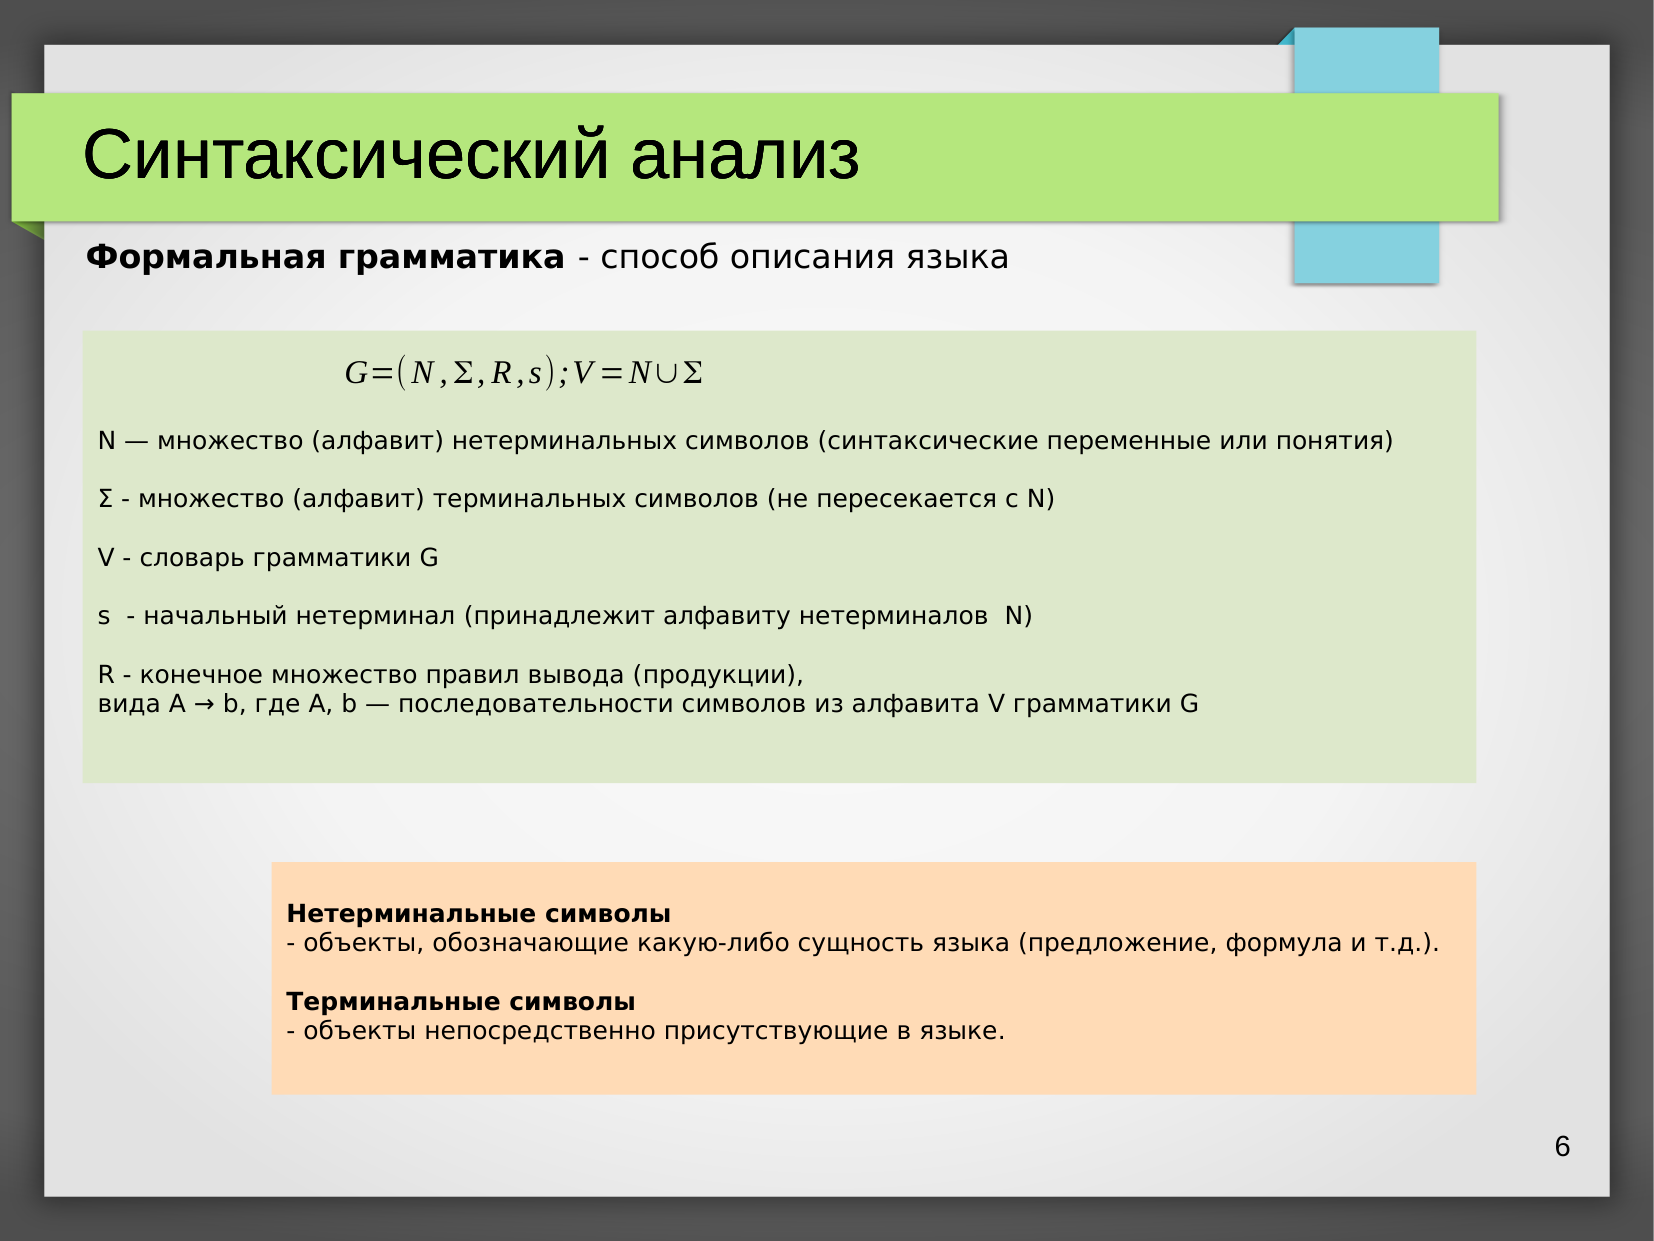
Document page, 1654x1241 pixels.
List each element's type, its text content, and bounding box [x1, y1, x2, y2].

text_box N — множество (алфавит) нетерминальных символов (синтаксические переменные или понятия) Σ - множество (алфавит) терминальных символов (не пересекается с N) V - словарь грамматики G s - начальный нетерминал (принадлежит алфавиту нетерминалов N) R - конечное множество правил вывода (продукции), вида A → b, где A, b — последовательности символов из алфавита V грамматики G [82, 330, 1477, 784]
picture [0, 0, 1654, 1241]
text_box Формальная грамматика - способ описания языка [70, 230, 1075, 296]
chart [338, 354, 709, 395]
text_box Нетерминальные символы - объекты, обозначающие какую-либо сущность языка (предложение, формула и т.д.). Терминальные символы - объекты непосредственно присутствующие в языке. [271, 862, 1477, 1095]
title Синтаксический анализ [82, 114, 993, 194]
